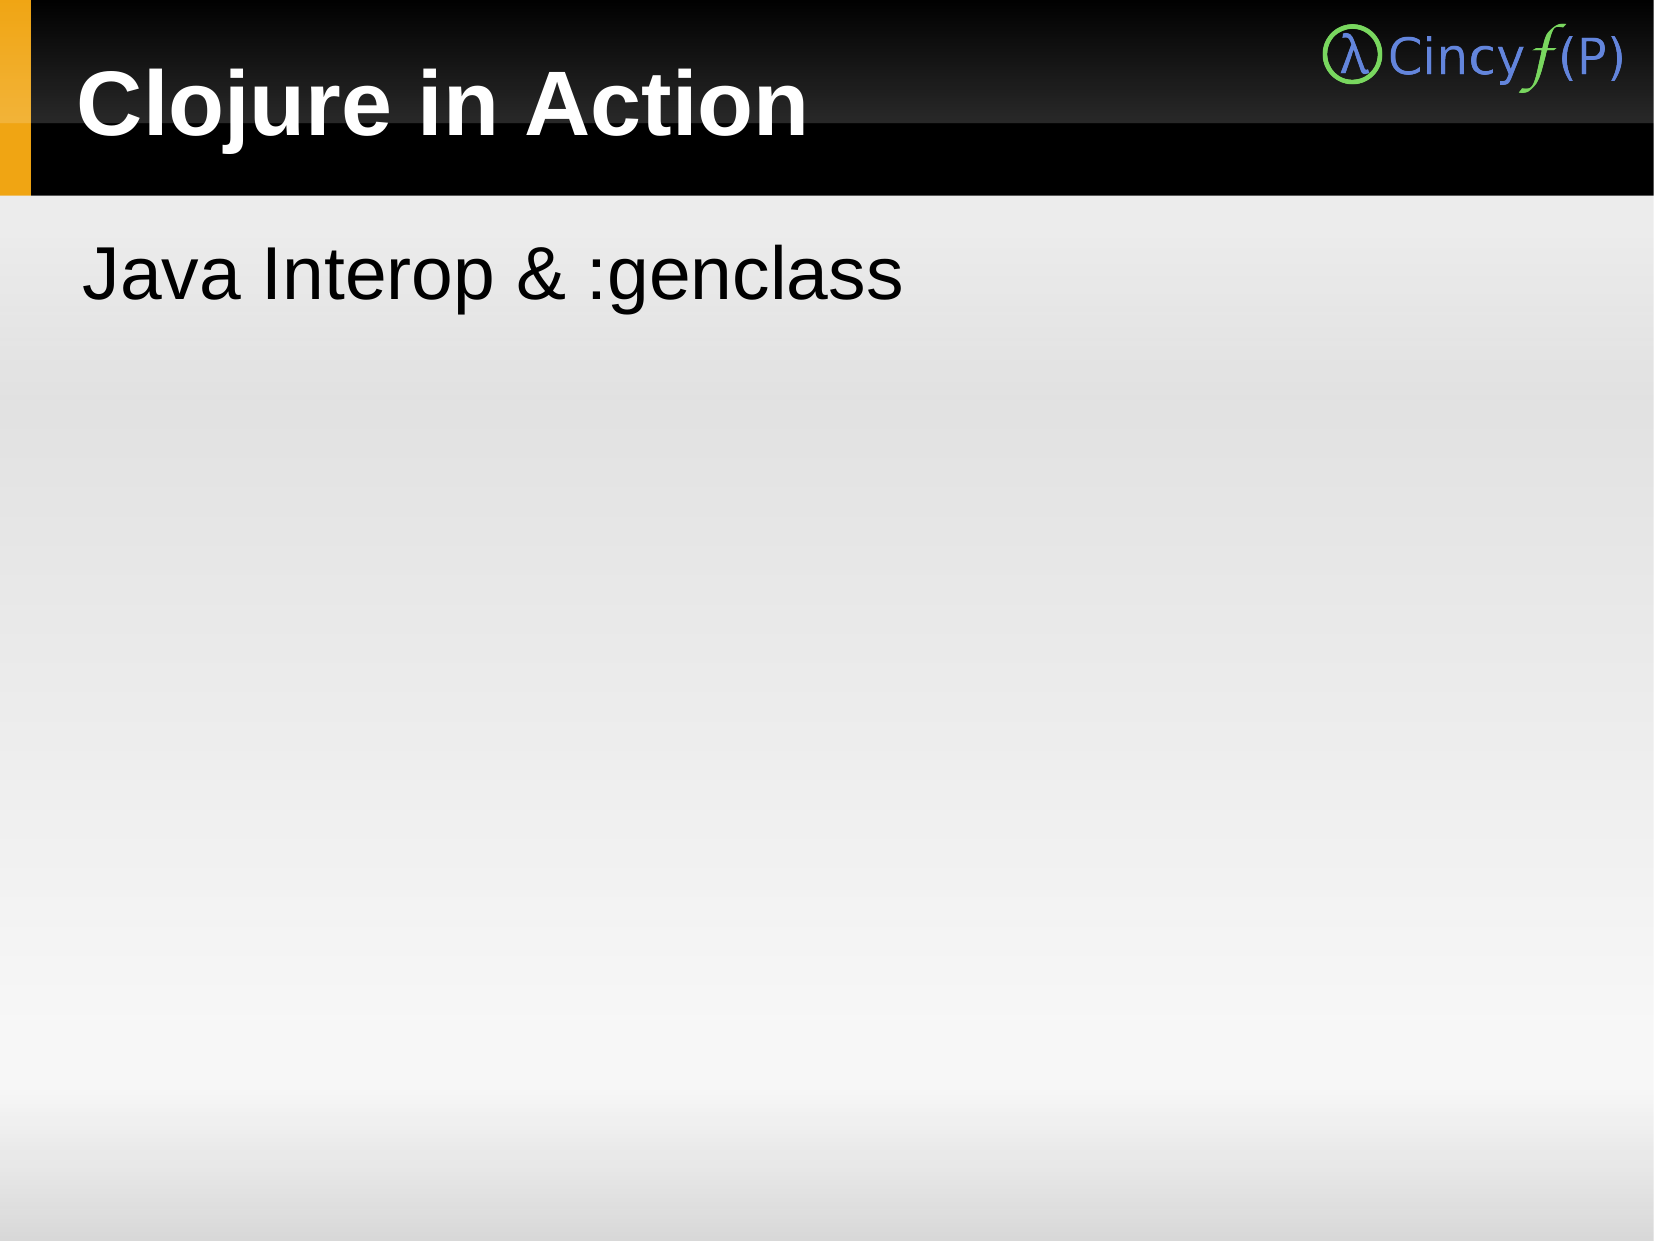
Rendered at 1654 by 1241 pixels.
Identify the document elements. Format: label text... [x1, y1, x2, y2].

title Clojure in Action [76, 0, 1565, 208]
picture [0, 0, 1654, 1241]
list Java Interop & :genclass [82, 231, 1388, 1201]
